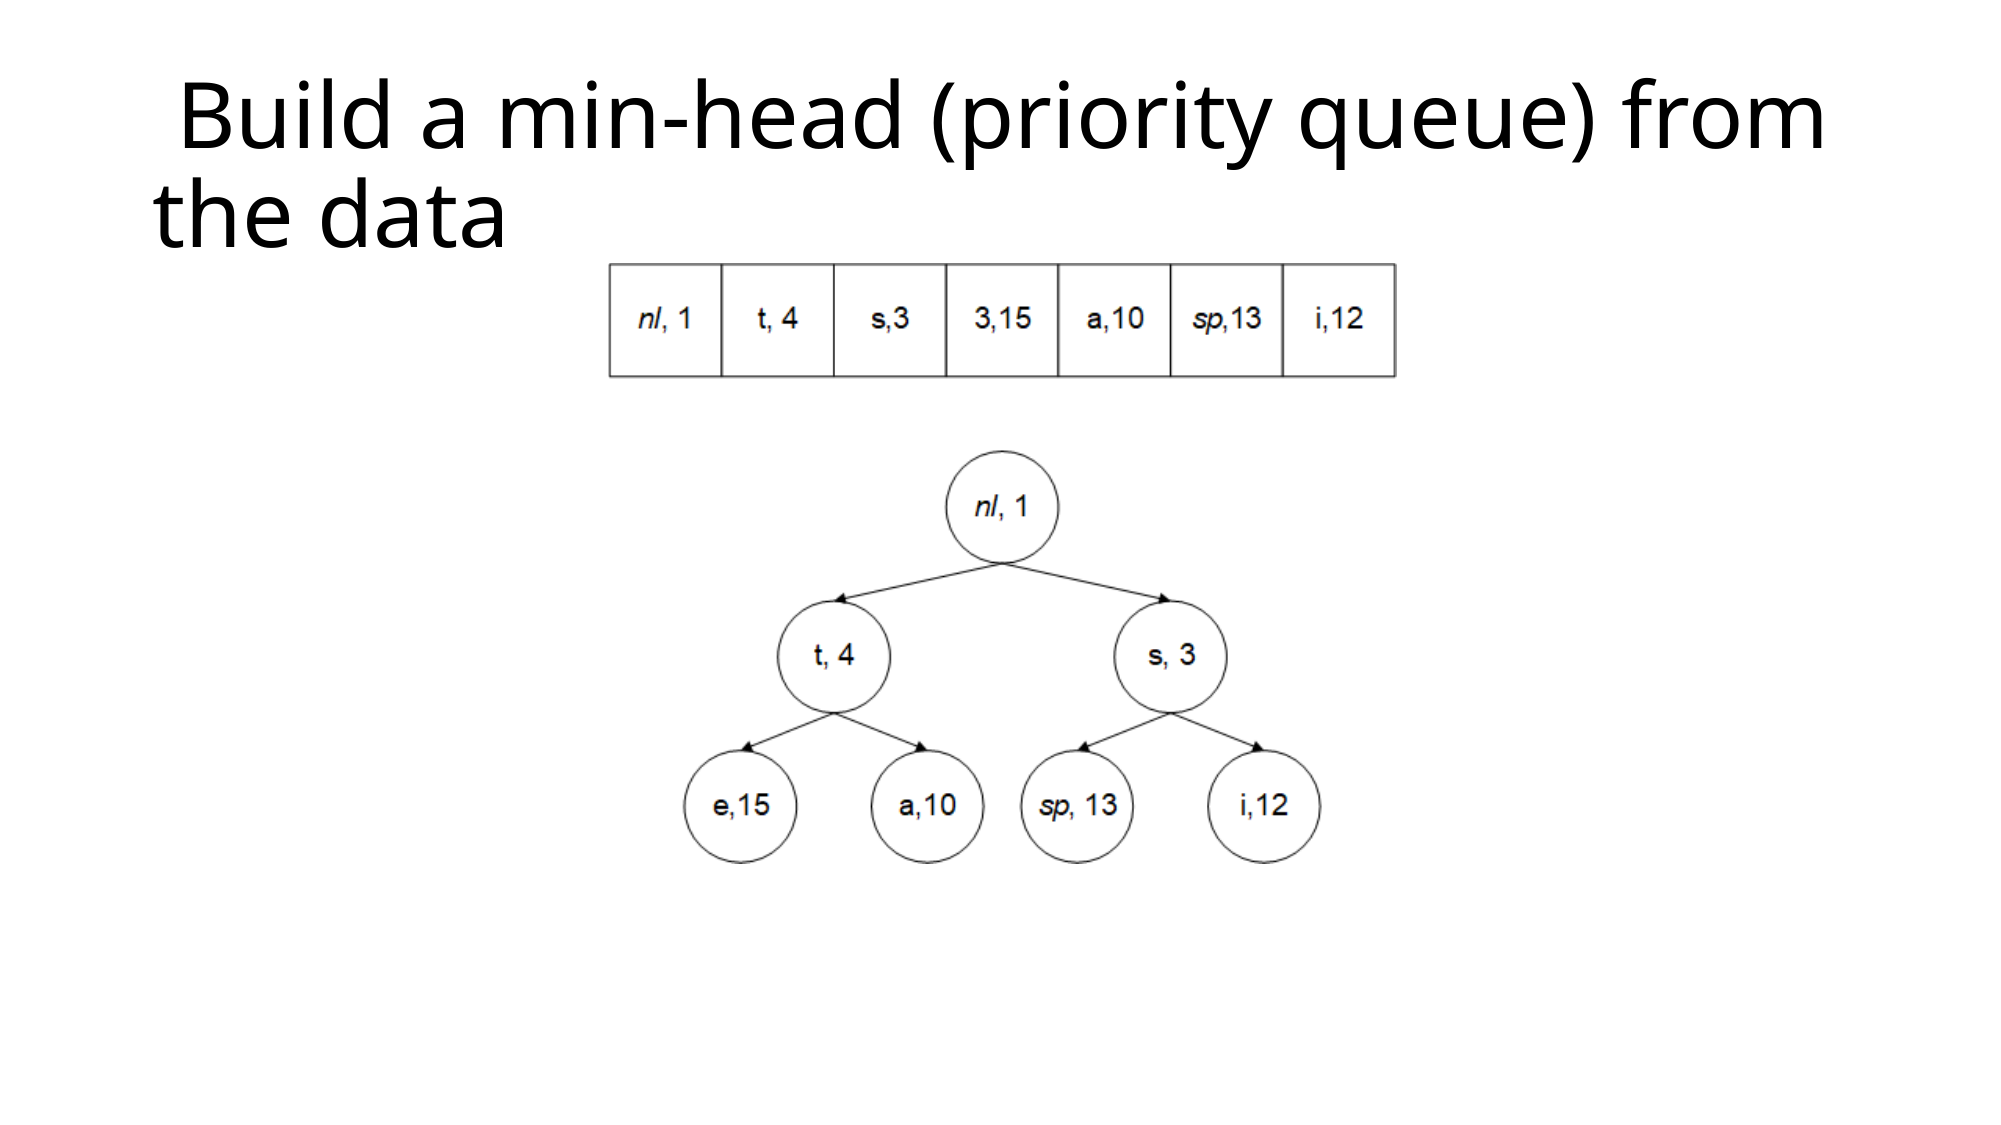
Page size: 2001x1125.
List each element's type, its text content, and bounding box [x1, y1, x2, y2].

picture [608, 263, 1397, 864]
title Build a min-head (priority queue) from the data [137, 59, 1863, 278]
